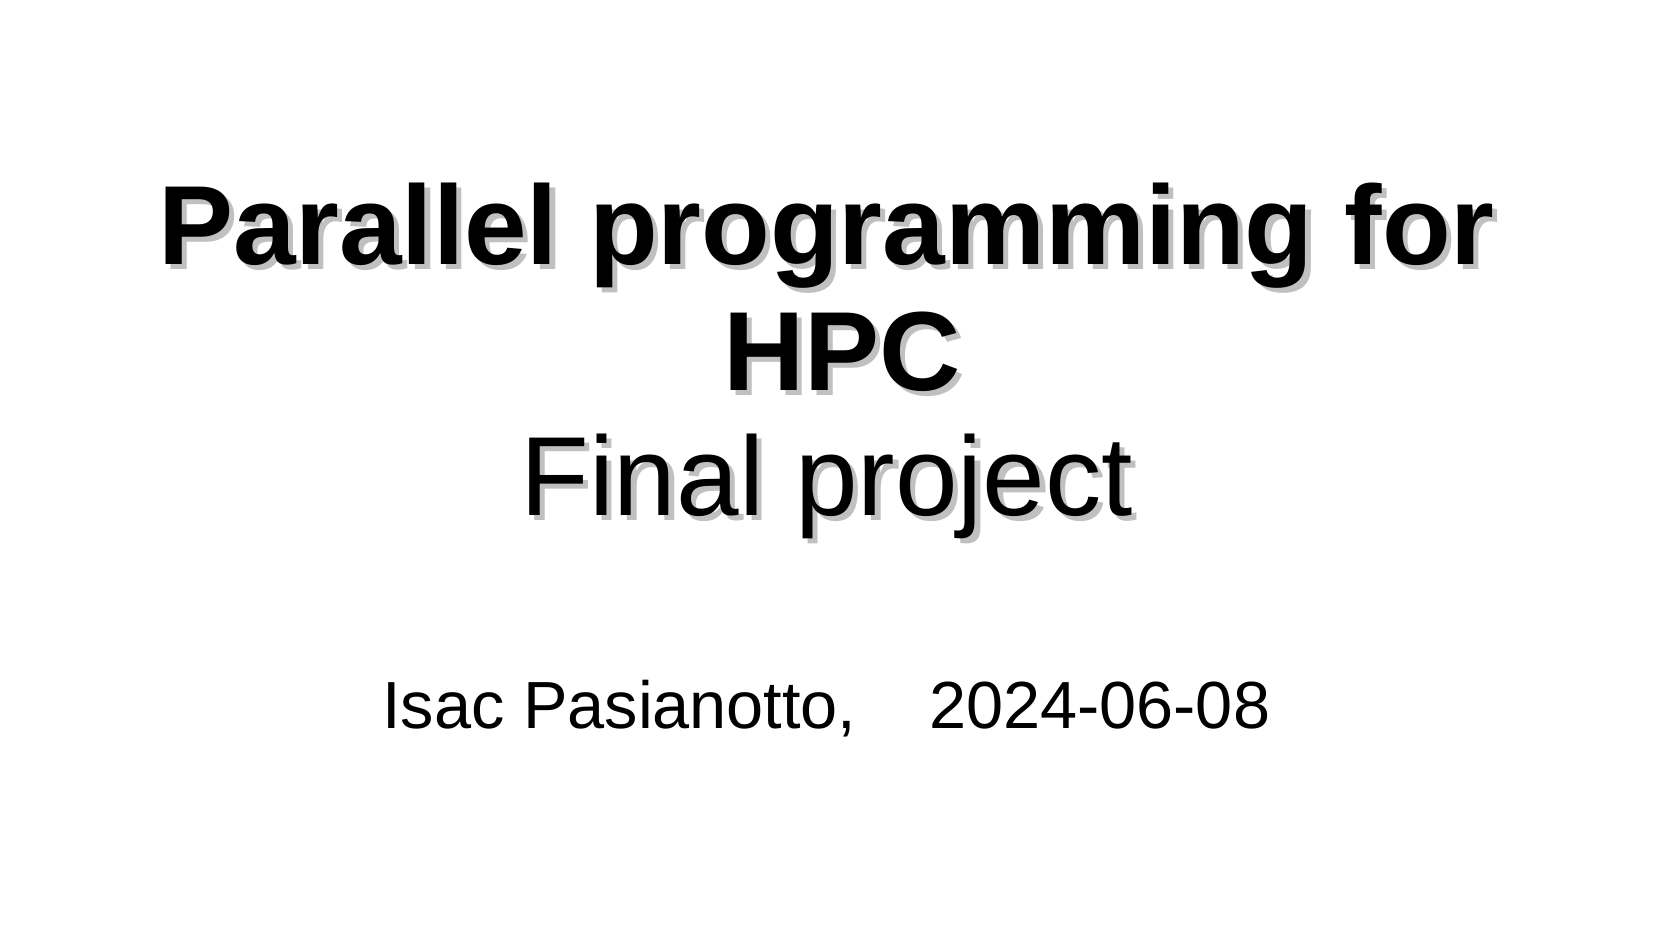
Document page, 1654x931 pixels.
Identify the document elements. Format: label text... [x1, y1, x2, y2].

subtitle Isac Pasianotto, 2024-06-08 [82, 548, 1571, 863]
title Parallel programming for HPC Final project [82, 162, 1571, 540]
